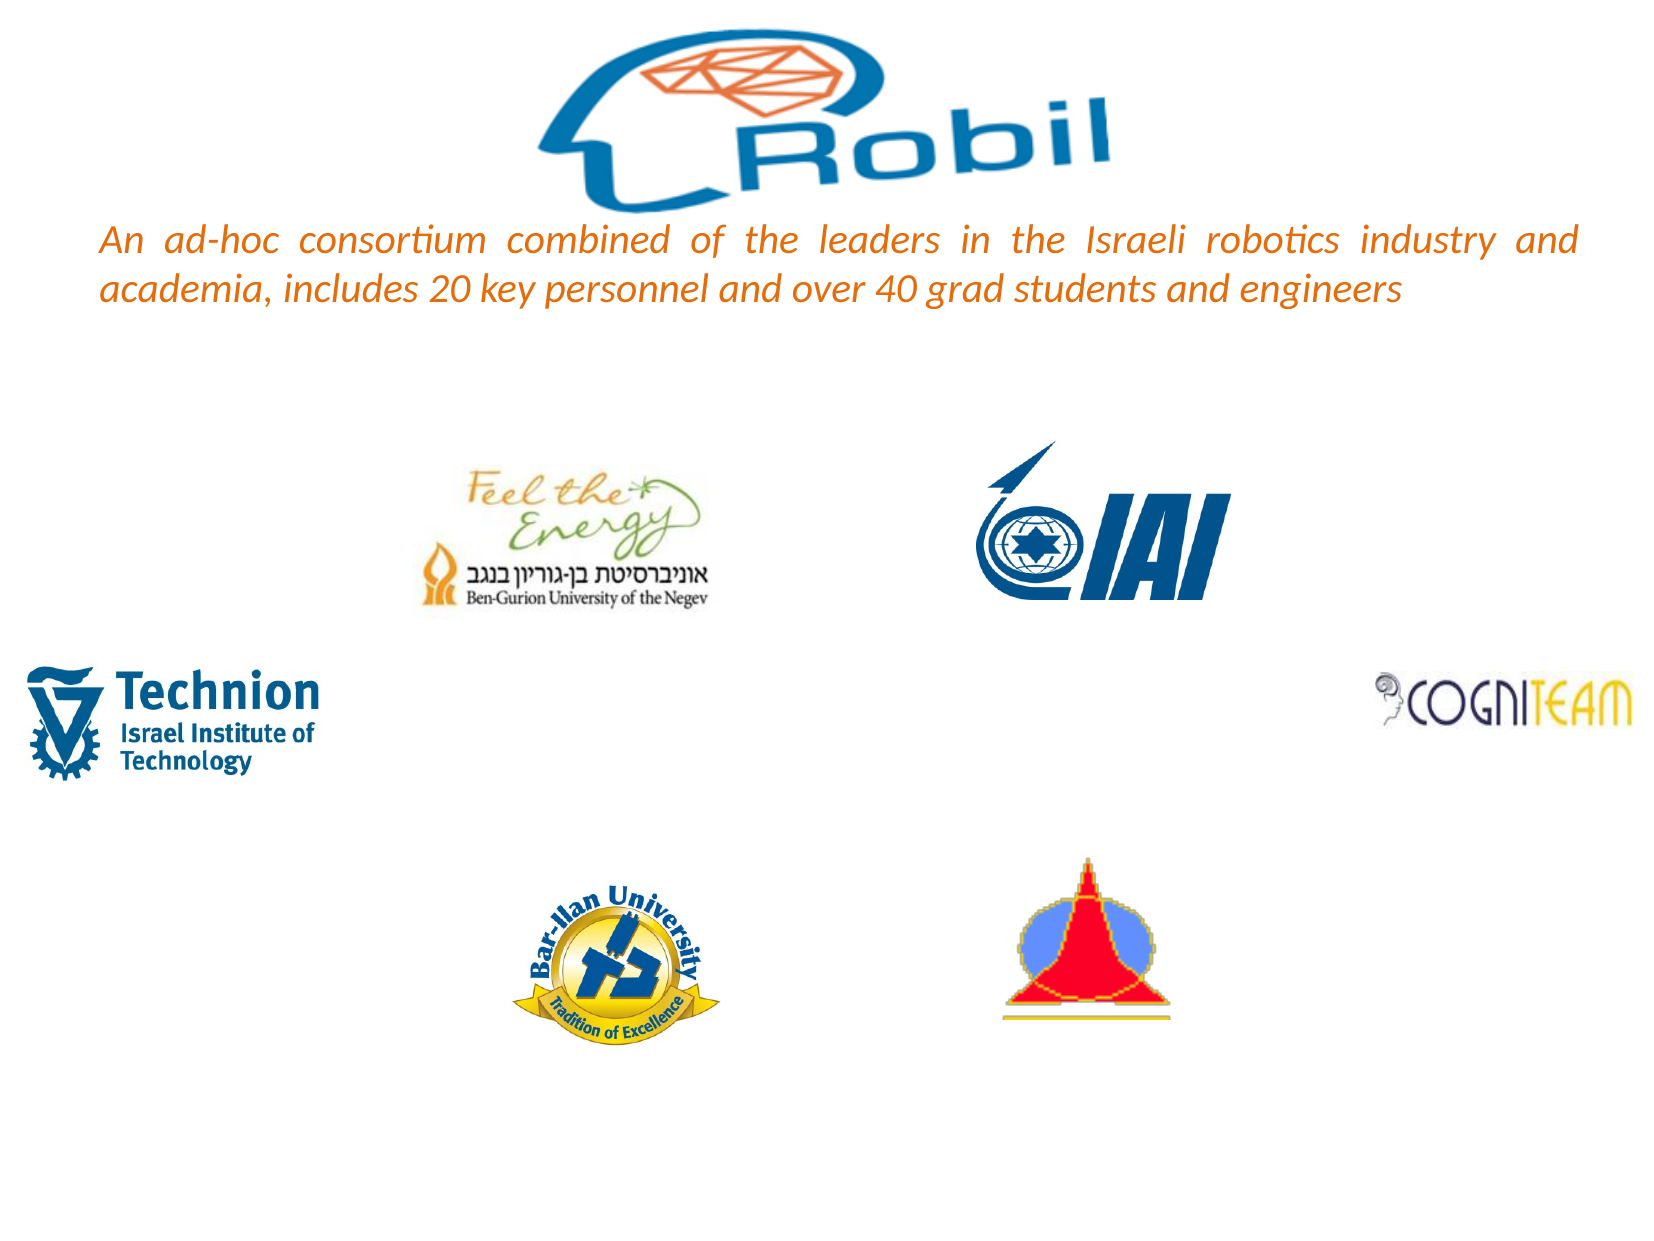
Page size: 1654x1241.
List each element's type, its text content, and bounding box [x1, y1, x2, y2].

picture [1375, 671, 1634, 729]
picture [527, 0, 1119, 221]
picture [976, 440, 1231, 601]
picture [511, 884, 721, 1046]
picture [19, 654, 330, 787]
picture [413, 464, 721, 620]
text_box An ad-hoc consortium combined of the leaders in the Israeli robotics industry and academia, includes 20 key personnel and over 40 grad students and engineers [84, 204, 1595, 319]
picture [990, 842, 1185, 1021]
